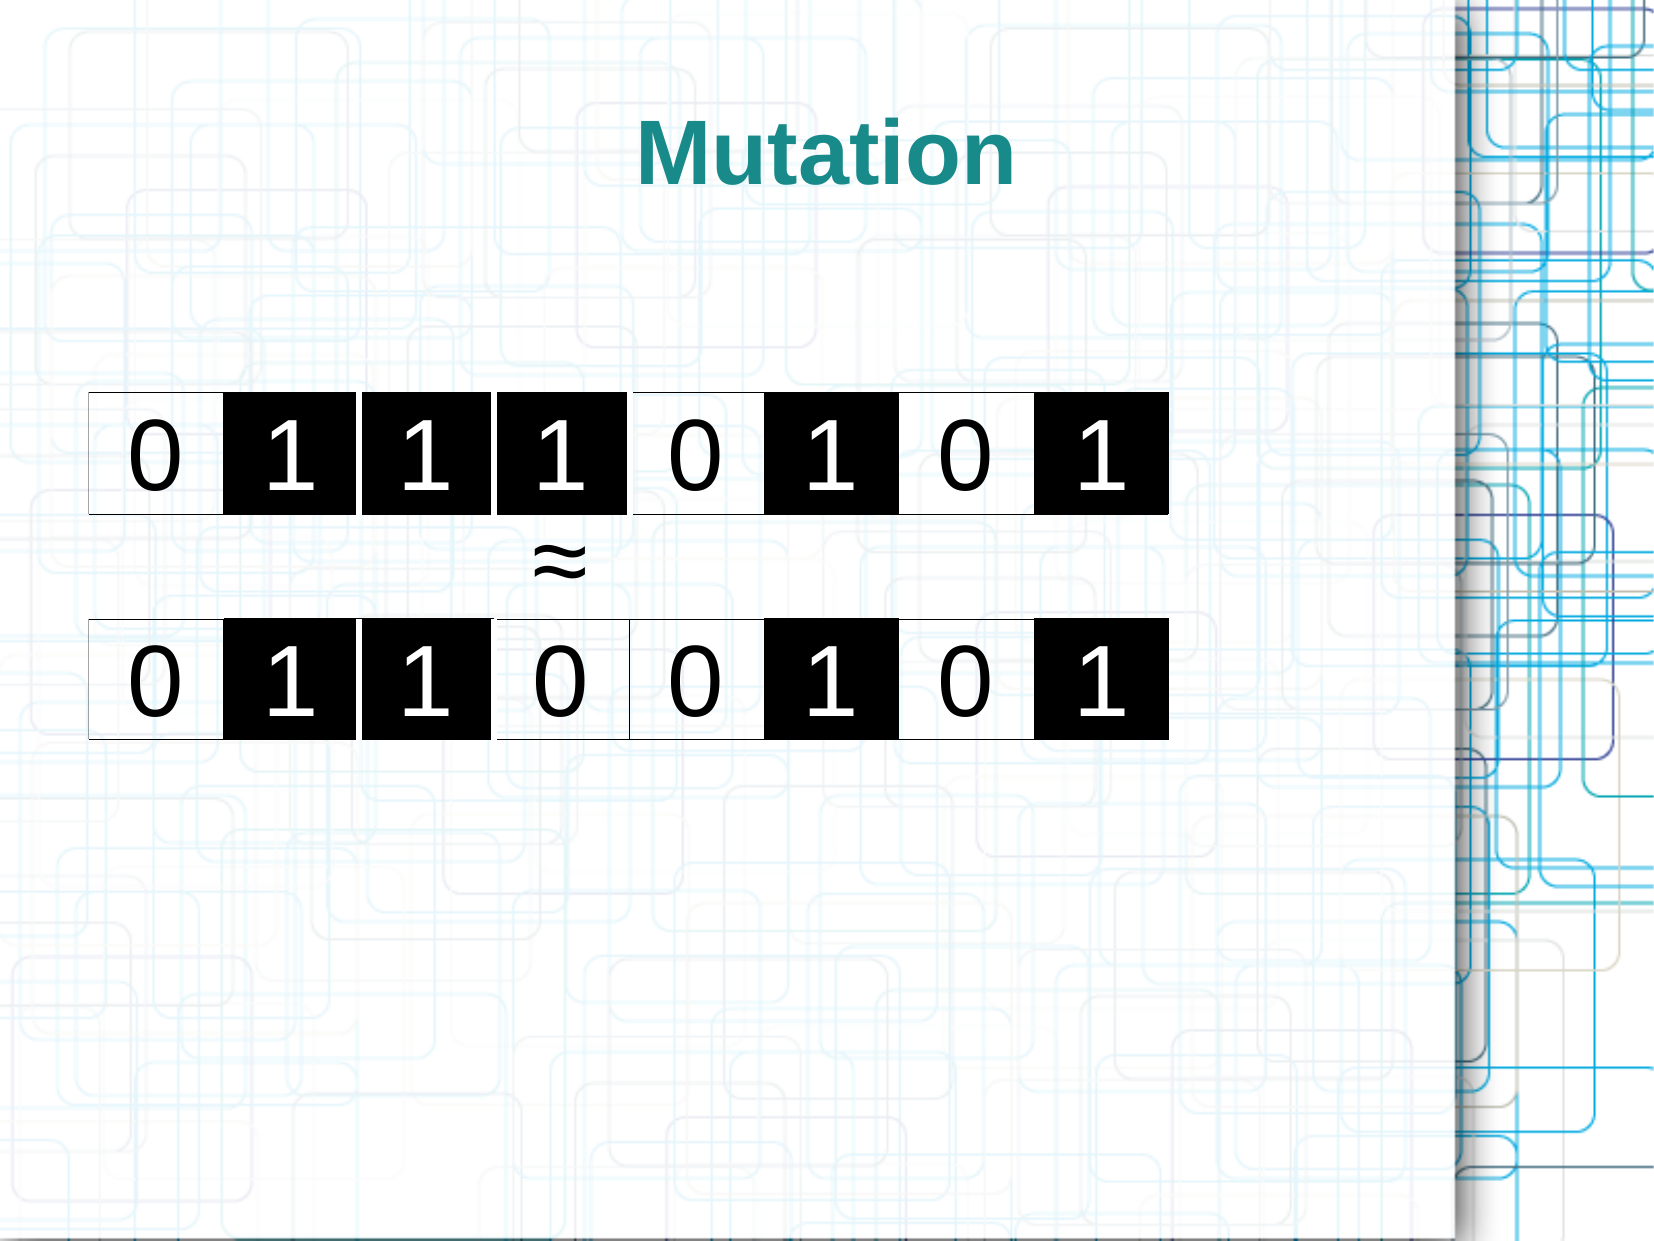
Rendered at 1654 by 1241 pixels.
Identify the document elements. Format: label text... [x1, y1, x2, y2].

chart [88, 392, 1577, 768]
picture [0, 0, 1654, 1241]
title Mutation [82, 56, 1571, 250]
